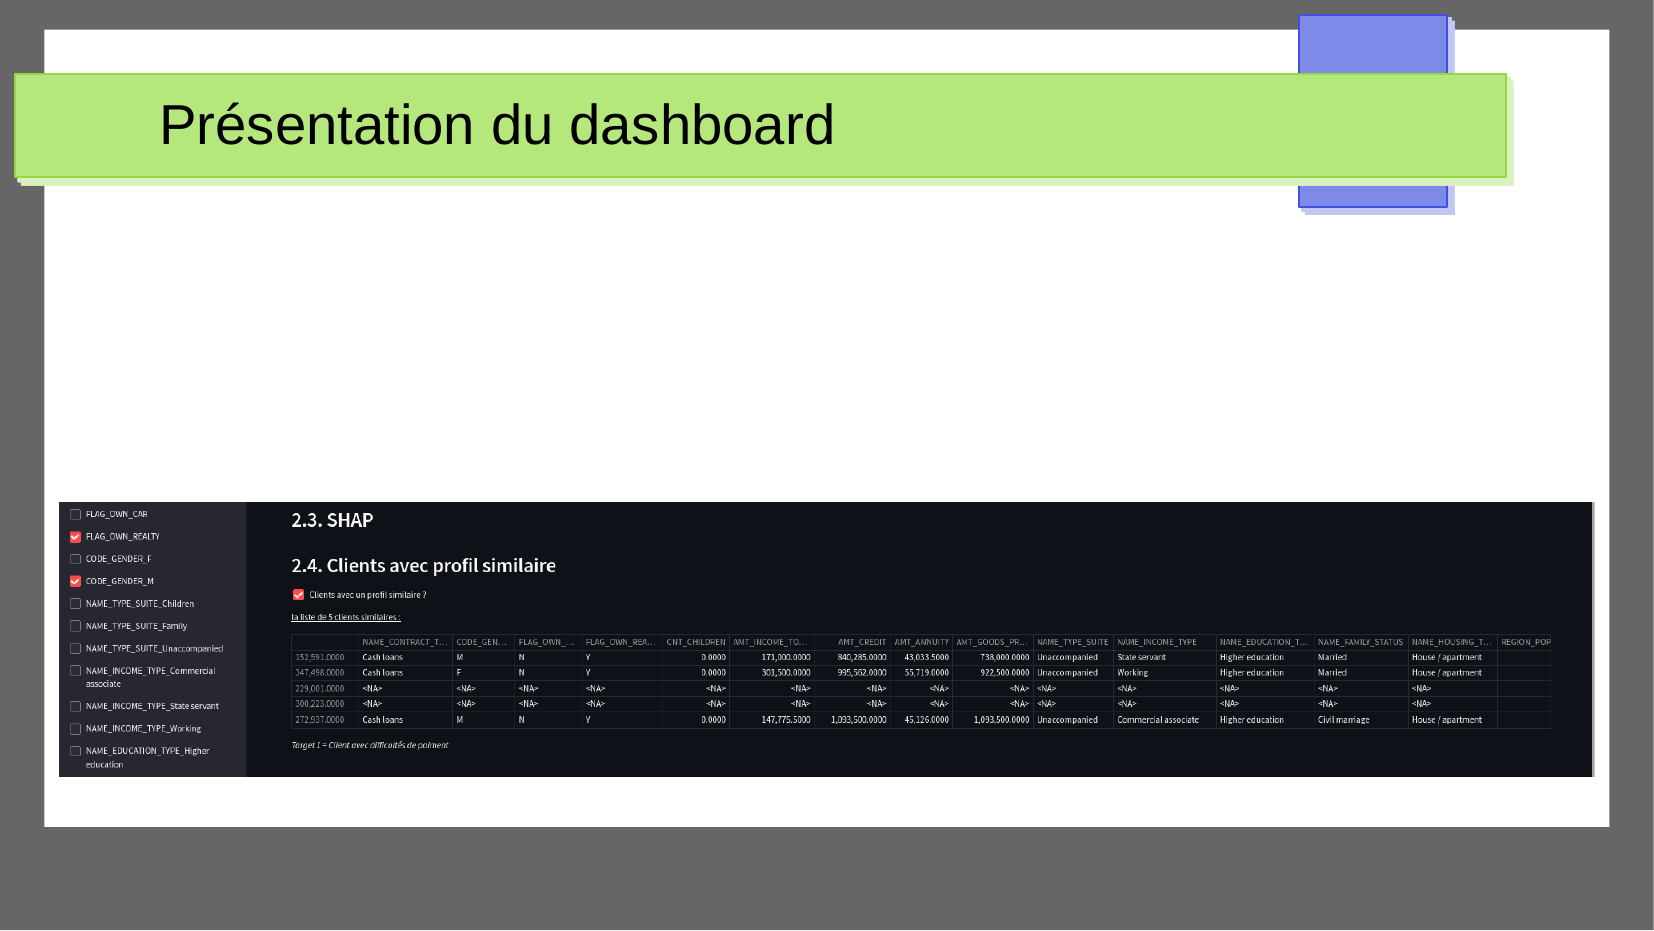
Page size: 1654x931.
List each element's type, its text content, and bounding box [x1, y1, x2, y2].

picture [59, 502, 1595, 777]
title Présentation du dashboard [88, 73, 1506, 178]
